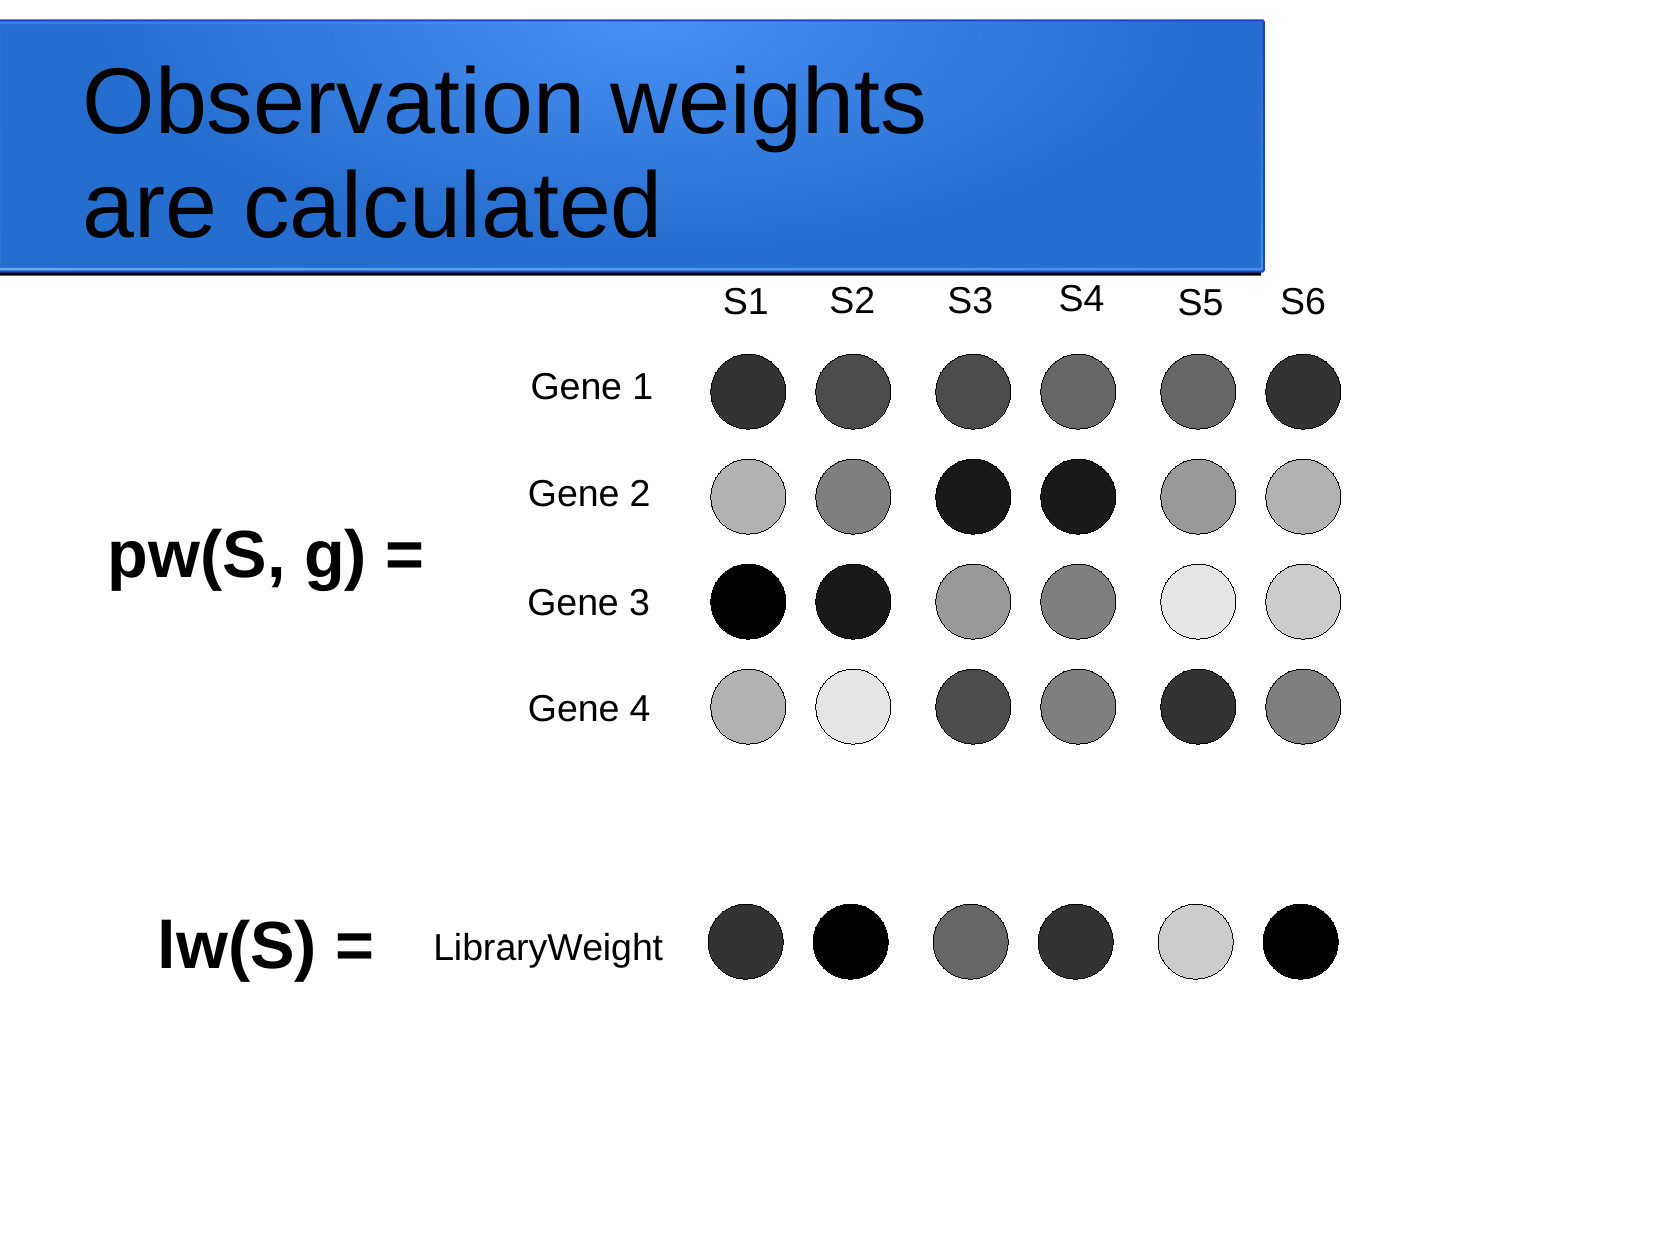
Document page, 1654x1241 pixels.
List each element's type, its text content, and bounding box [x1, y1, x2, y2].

text_box S2 [814, 272, 890, 330]
text_box S5 [1162, 273, 1239, 331]
text_box [1160, 354, 1236, 430]
text_box Gene 1 [515, 358, 669, 416]
text_box [1160, 459, 1236, 535]
text_box [935, 669, 1011, 745]
text_box [1265, 564, 1341, 640]
text_box LibraryWeight [418, 919, 679, 976]
text_box lw(S) = [143, 900, 390, 991]
text_box [1265, 354, 1341, 430]
text_box [710, 564, 786, 640]
text_box [1265, 669, 1341, 745]
text_box [1160, 564, 1236, 640]
text_box [1160, 669, 1236, 745]
text_box [935, 459, 1011, 535]
title Observation weights are calculated [82, 48, 1571, 258]
text_box [1040, 564, 1116, 640]
text_box [708, 904, 784, 980]
text_box Gene 3 [512, 574, 666, 631]
text_box [710, 354, 786, 430]
text_box [1040, 459, 1116, 535]
text_box S4 [1044, 270, 1120, 328]
text_box [1040, 354, 1116, 430]
text_box [933, 904, 1009, 980]
text_box Gene 4 [513, 679, 666, 737]
text_box [815, 564, 891, 640]
text_box [710, 669, 786, 745]
text_box [815, 354, 891, 430]
text_box [813, 904, 889, 980]
text_box [1158, 904, 1234, 980]
text_box [1040, 669, 1116, 745]
text_box [1265, 459, 1341, 535]
text_box [815, 669, 891, 745]
text_box [1038, 904, 1114, 980]
text_box S3 [932, 272, 1009, 330]
text_box S1 [708, 273, 784, 330]
text_box [935, 564, 1011, 640]
text_box [710, 459, 786, 535]
text_box [1263, 904, 1339, 980]
text_box pw(S, g) = [93, 510, 440, 600]
text_box [815, 459, 891, 535]
text_box S6 [1265, 273, 1341, 330]
text_box Gene 2 [513, 465, 666, 523]
text_box [935, 354, 1011, 430]
